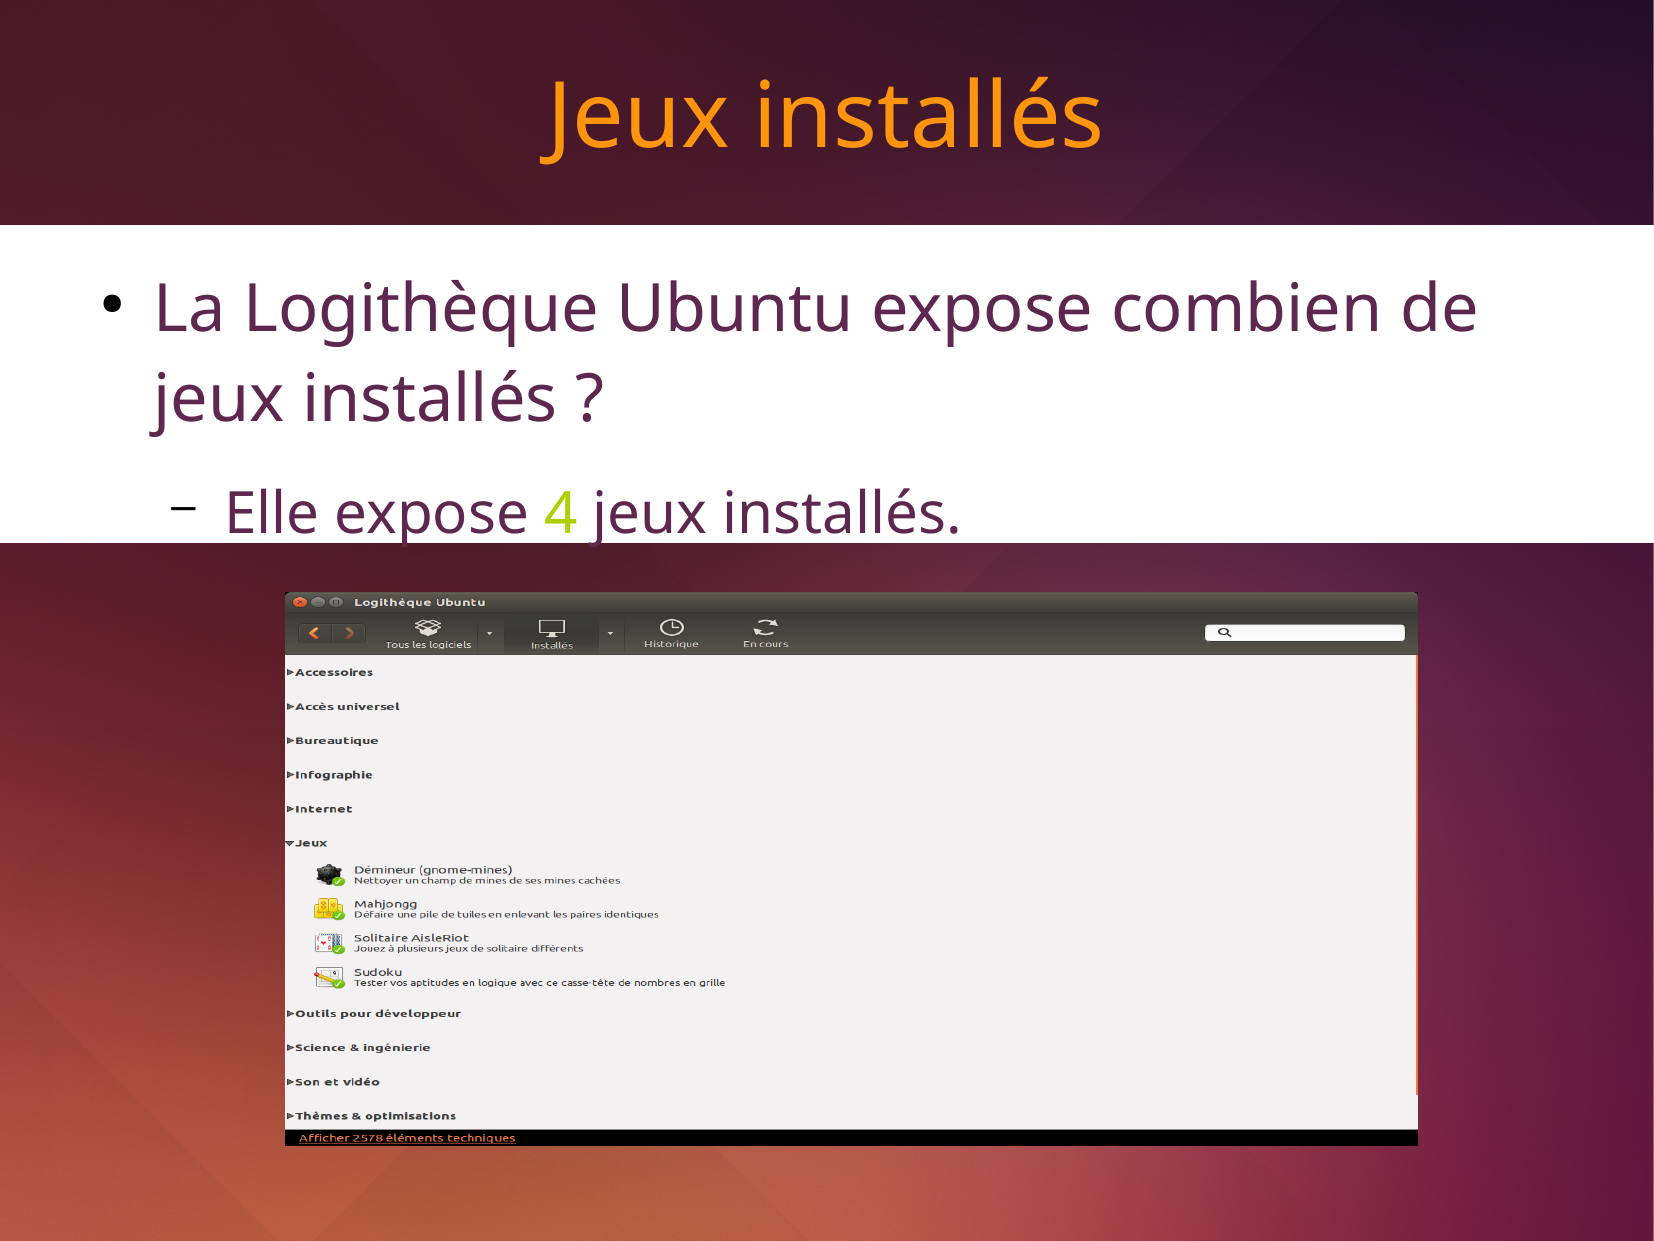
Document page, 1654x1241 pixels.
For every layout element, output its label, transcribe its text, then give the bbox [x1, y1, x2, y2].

list La Logithèque Ubuntu expose combien de jeux installés ? Elle expose 4 jeux installés. [82, 259, 1571, 1111]
title Jeux installés [82, 8, 1571, 216]
picture [0, 0, 1654, 1241]
